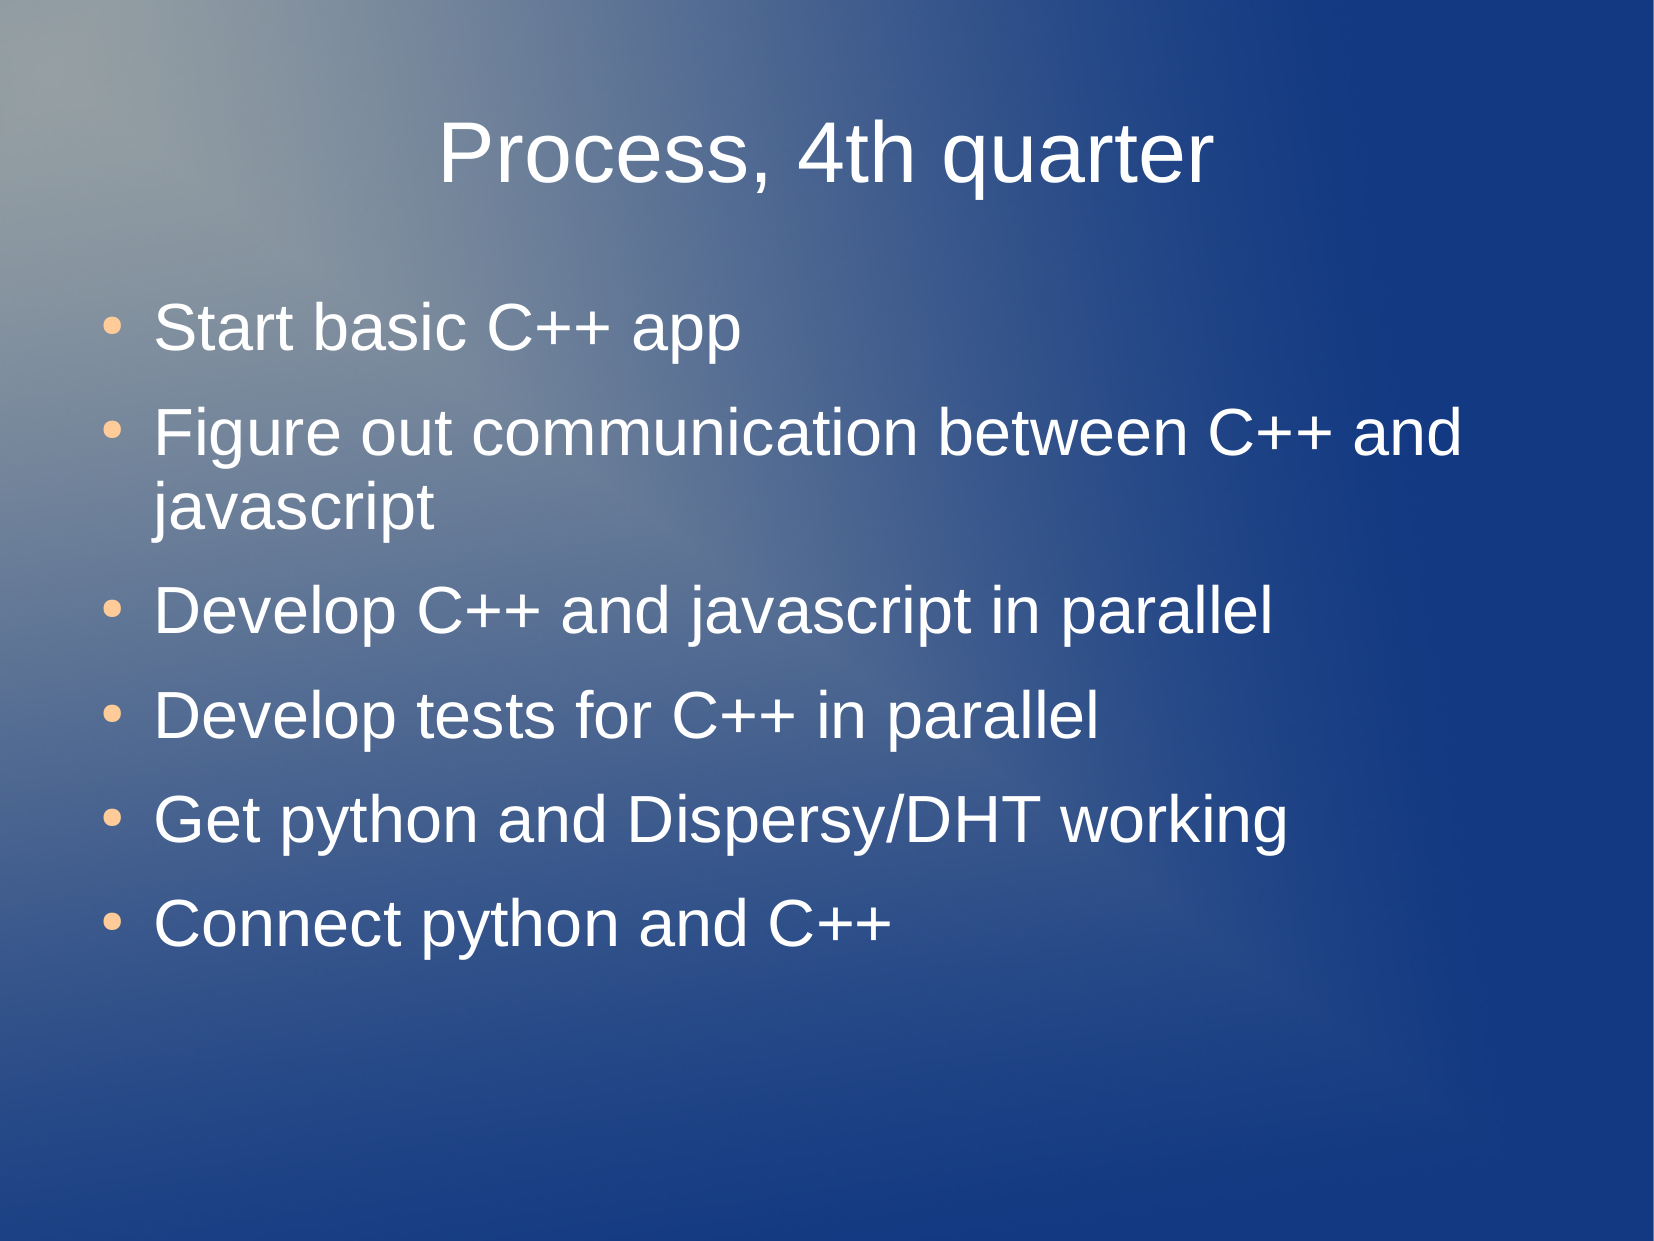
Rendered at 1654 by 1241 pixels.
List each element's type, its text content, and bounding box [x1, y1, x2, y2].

title Process, 4th quarter [82, 49, 1571, 257]
picture [0, 0, 1654, 1241]
list Start basic C++ app Figure out communication between C++ and javascript Develop C++ and javascript in parallel Develop tests for C++ in parallel Get python and Dispersy/DHT working Connect python and C++ [82, 290, 1571, 1010]
